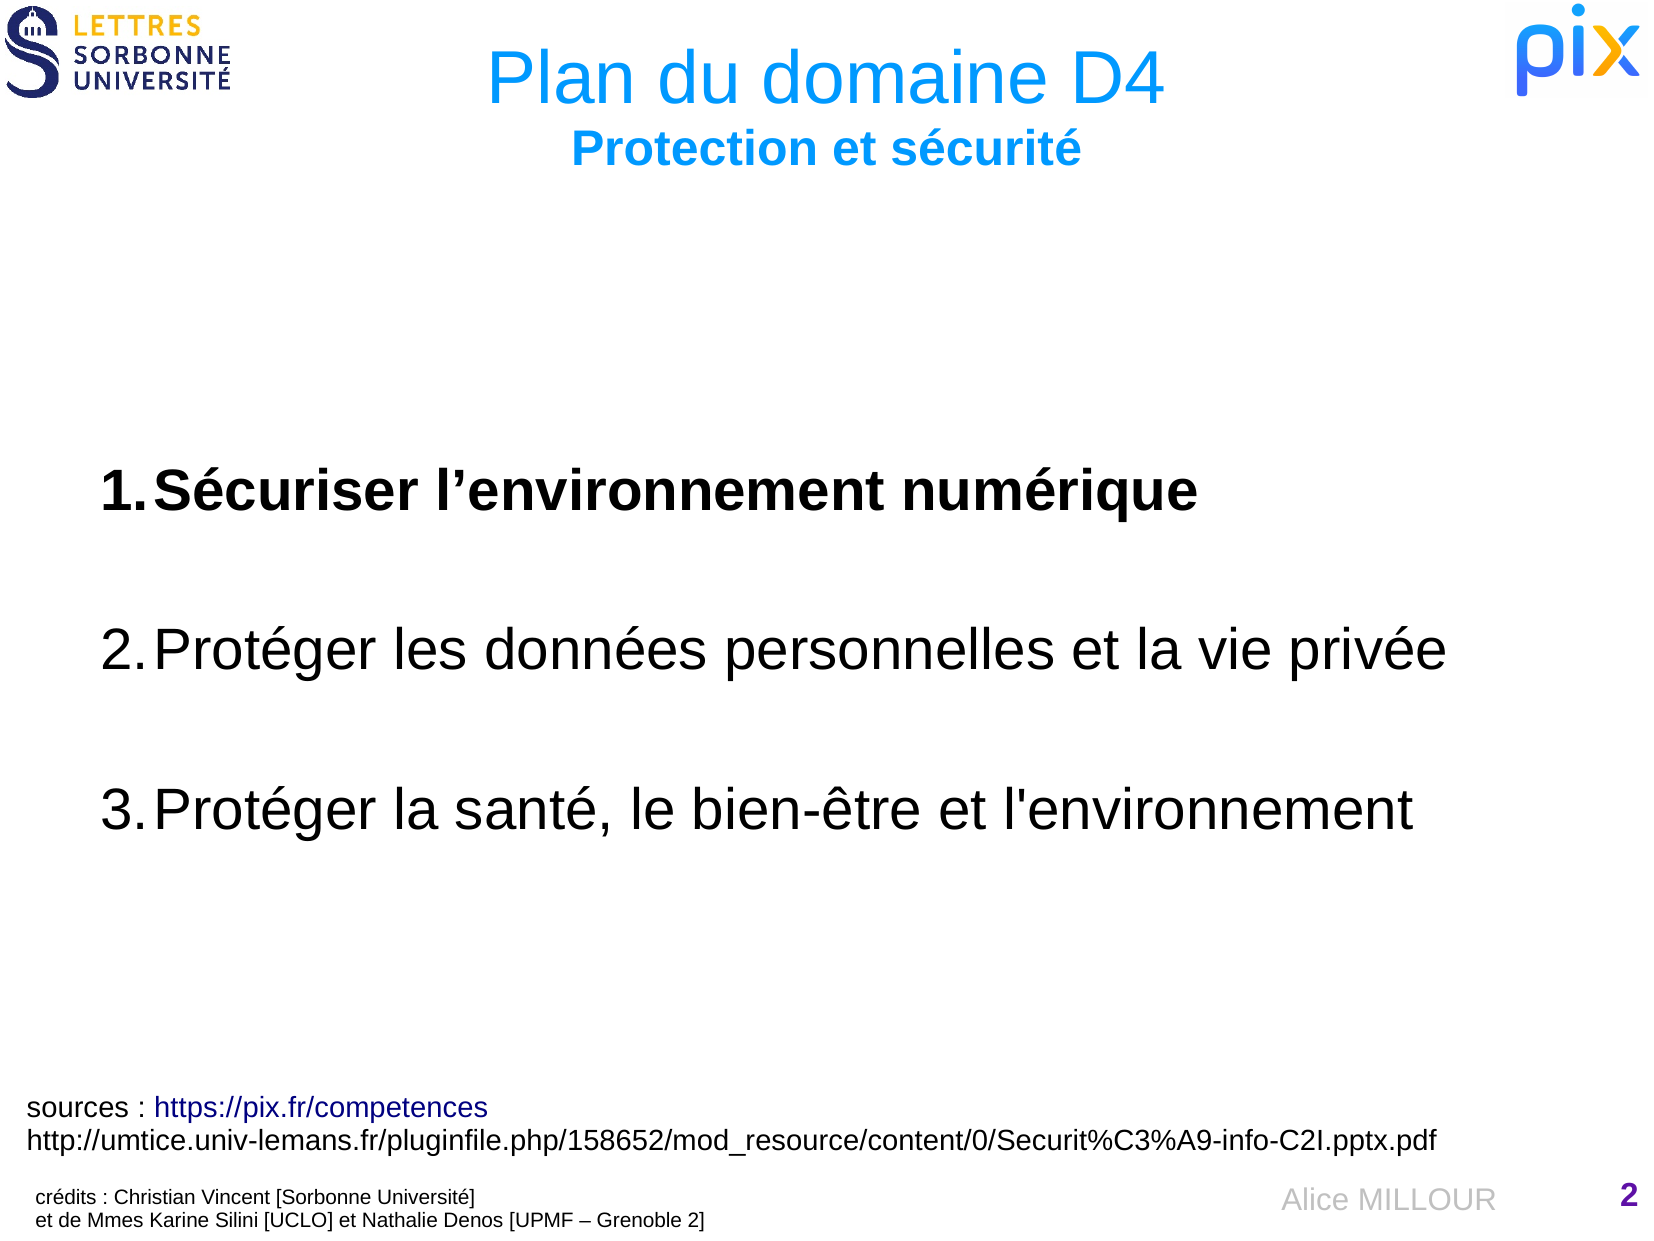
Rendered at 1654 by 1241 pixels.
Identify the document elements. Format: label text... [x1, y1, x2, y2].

title Plan du domaine D4 Protection et sécurité [82, 2, 1571, 210]
picture [1571, 2, 1648, 98]
text_box crédits : Christian Vincent [Sorbonne Université] et de Mmes Karine Silini [UCLO] et Nathalie Denos [UPMF – Grenoble 2] [20, 1178, 1654, 1241]
list Sécuriser l’environnement numérique Protéger les données personnelles et la vie privée Protéger la santé, le bien-être et l'environnement [82, 290, 1571, 1010]
picture [5, 6, 82, 98]
text_box sources : https://pix.fr/competences http://umtice.univ-lemans.fr/pluginfile.php/158652/mod_resource/content/0/Securit%C3%A9-info-C2I.pptx.pdf [0, 1083, 1654, 1241]
